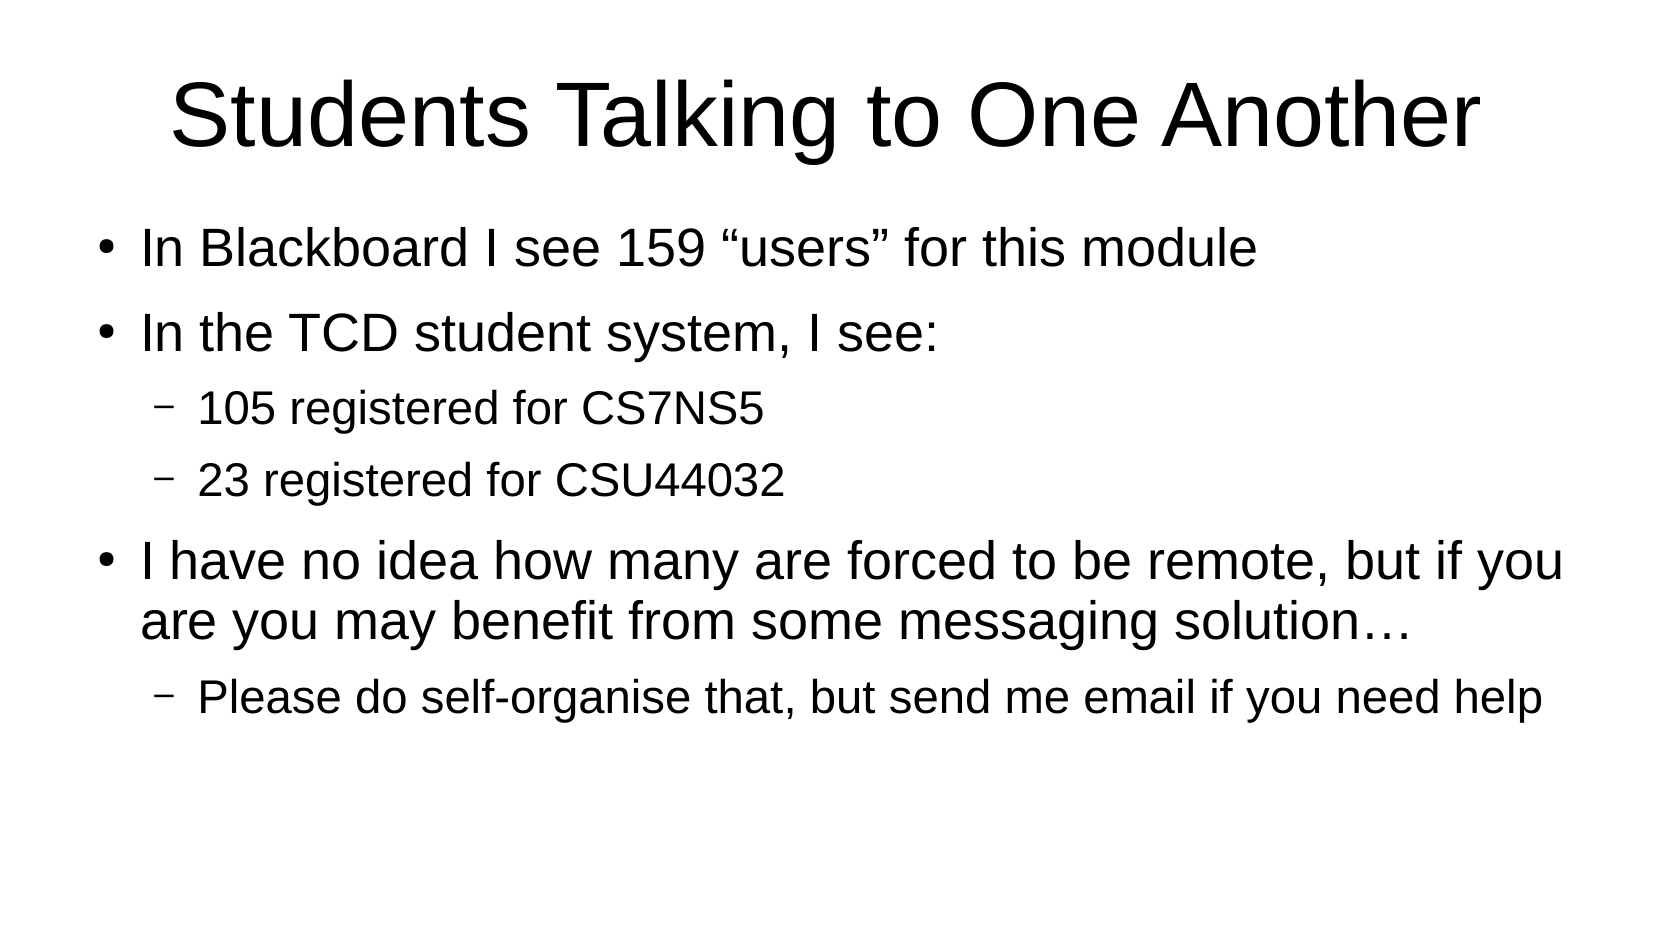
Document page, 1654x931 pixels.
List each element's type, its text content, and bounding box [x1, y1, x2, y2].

title Students Talking to One Another [82, 37, 1571, 193]
list In Blackboard I see 159 “users” for this module In the TCD student system, I see: 105 registered for CS7NS5 23 registered for CSU44032 I have no idea how many are forced to be remote, but if you are you may benefit from some messaging solution… Please do self-organise that, but send me email if you need help [82, 217, 1571, 758]
